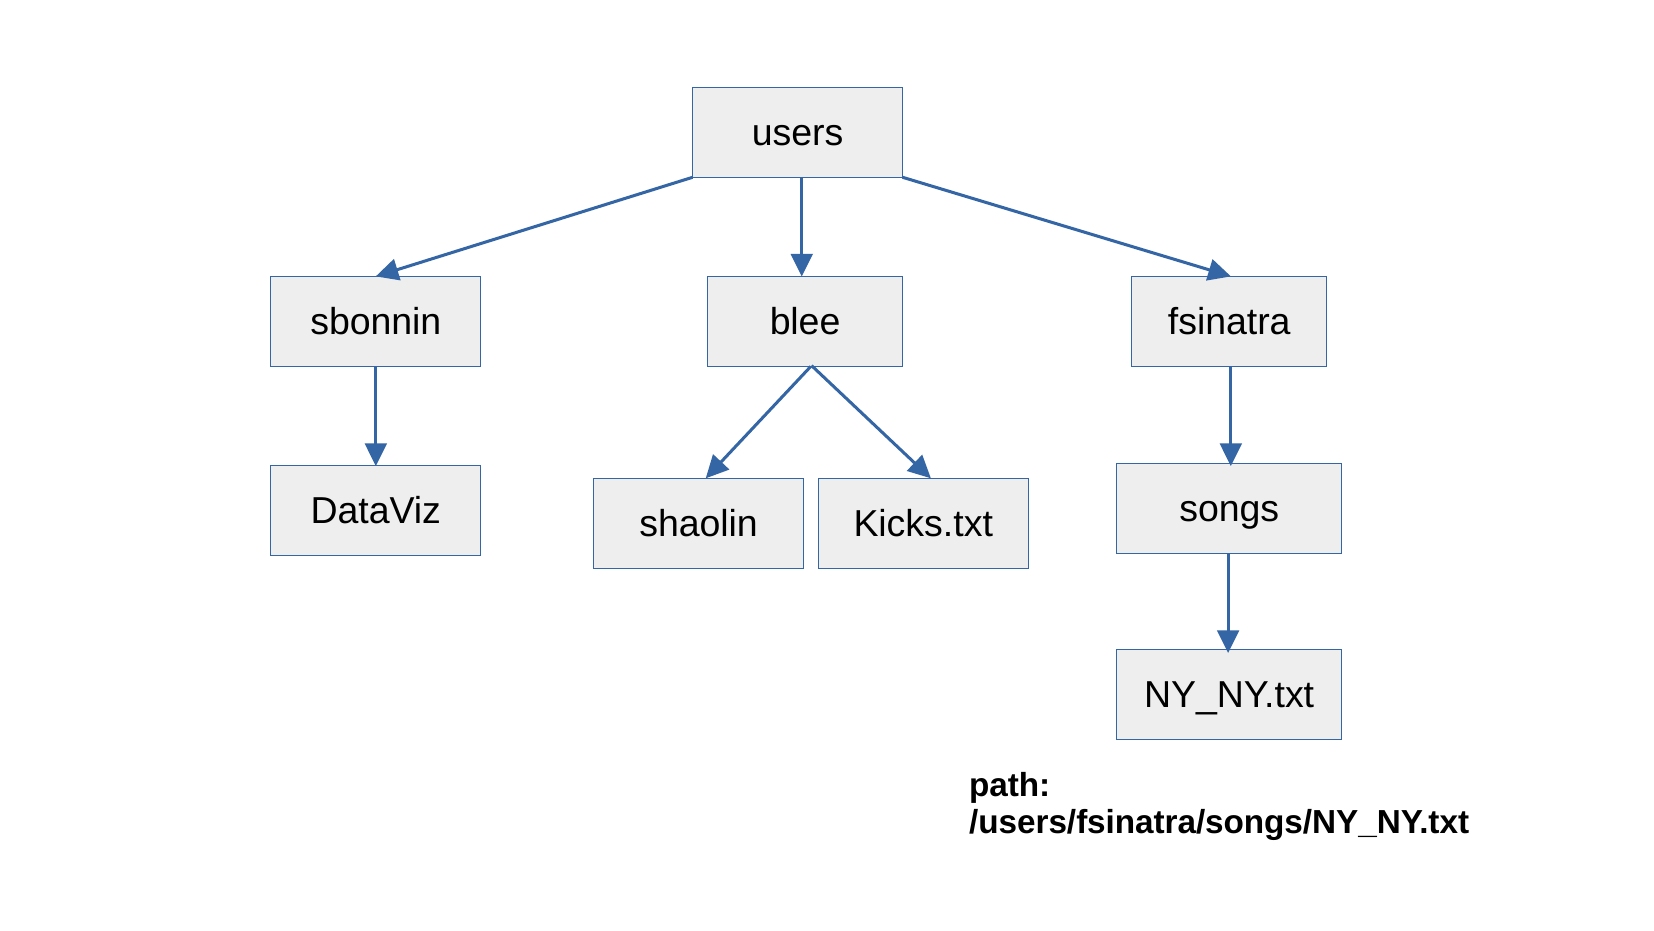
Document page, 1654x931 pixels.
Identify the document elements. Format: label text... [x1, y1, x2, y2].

text_box NY_NY.txt [1116, 649, 1342, 740]
text_box shaolin [593, 478, 804, 569]
text_box blee [707, 276, 903, 367]
text_box Kicks.txt [818, 478, 1029, 569]
text_box DataViz [270, 465, 481, 556]
text_box users [692, 87, 903, 178]
text_box path: /users/fsinatra/songs/NY_NY.txt [954, 759, 1525, 848]
text_box sbonnin [270, 276, 481, 367]
text_box fsinatra [1131, 276, 1327, 367]
text_box songs [1116, 463, 1342, 554]
